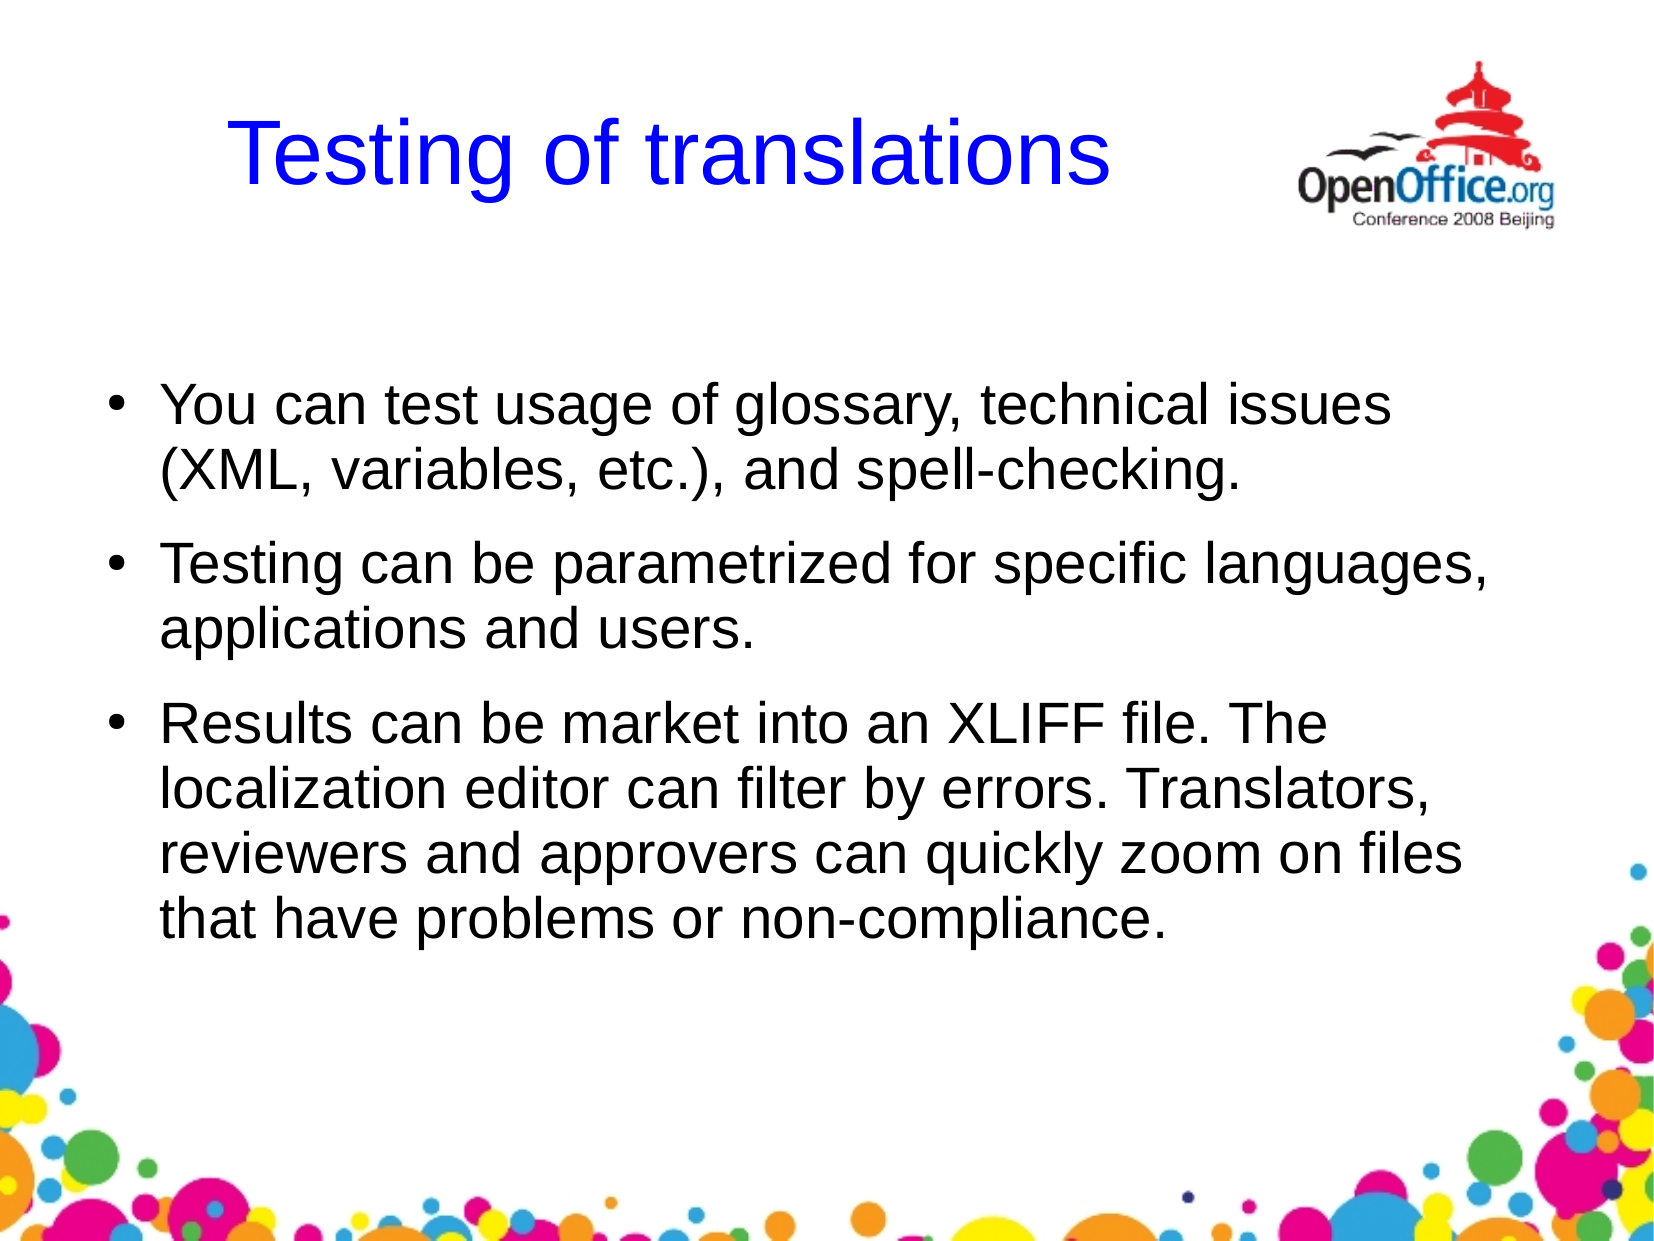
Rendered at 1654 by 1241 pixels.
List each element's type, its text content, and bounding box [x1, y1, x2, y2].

picture [0, 810, 1654, 1241]
title Testing of translations [82, 49, 1258, 257]
list You can test usage of glossary, technical issues (XML, variables, etc.), and spell-checking. Testing can be parametrized for specific languages, applications and users. Results can be market into an XLIFF file. The localization editor can filter by errors. Translators, reviewers and approvers can quickly zoom on files that have problems or non-compliance. [88, 371, 1512, 1081]
picture [1285, 51, 1569, 250]
